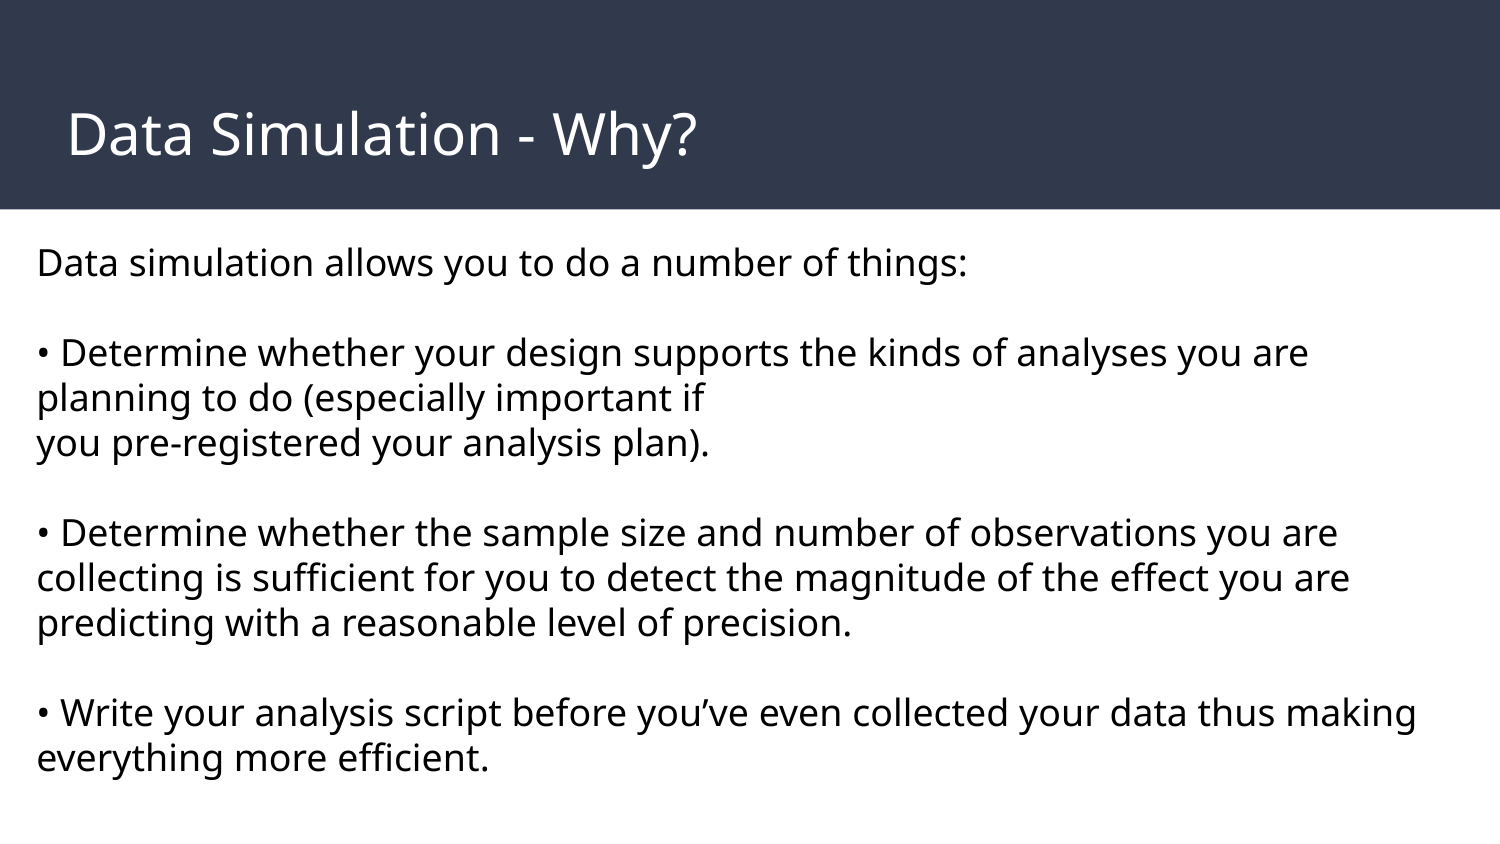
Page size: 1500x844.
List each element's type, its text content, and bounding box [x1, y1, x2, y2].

text_box Data simulation allows you to do a number of things: • Determine whether your design supports the kinds of analyses you are planning to do (especially important if you pre-registered your analysis plan). • Determine whether the sample size and number of observations you are collecting is sufficient for you to detect the magnitude of the effect you are predicting with a reasonable level of precision. • Write your analysis script before you’ve even collected your data thus making everything more efficient. [21, 223, 1486, 826]
title Data Simulation - Why? [51, 82, 1449, 185]
